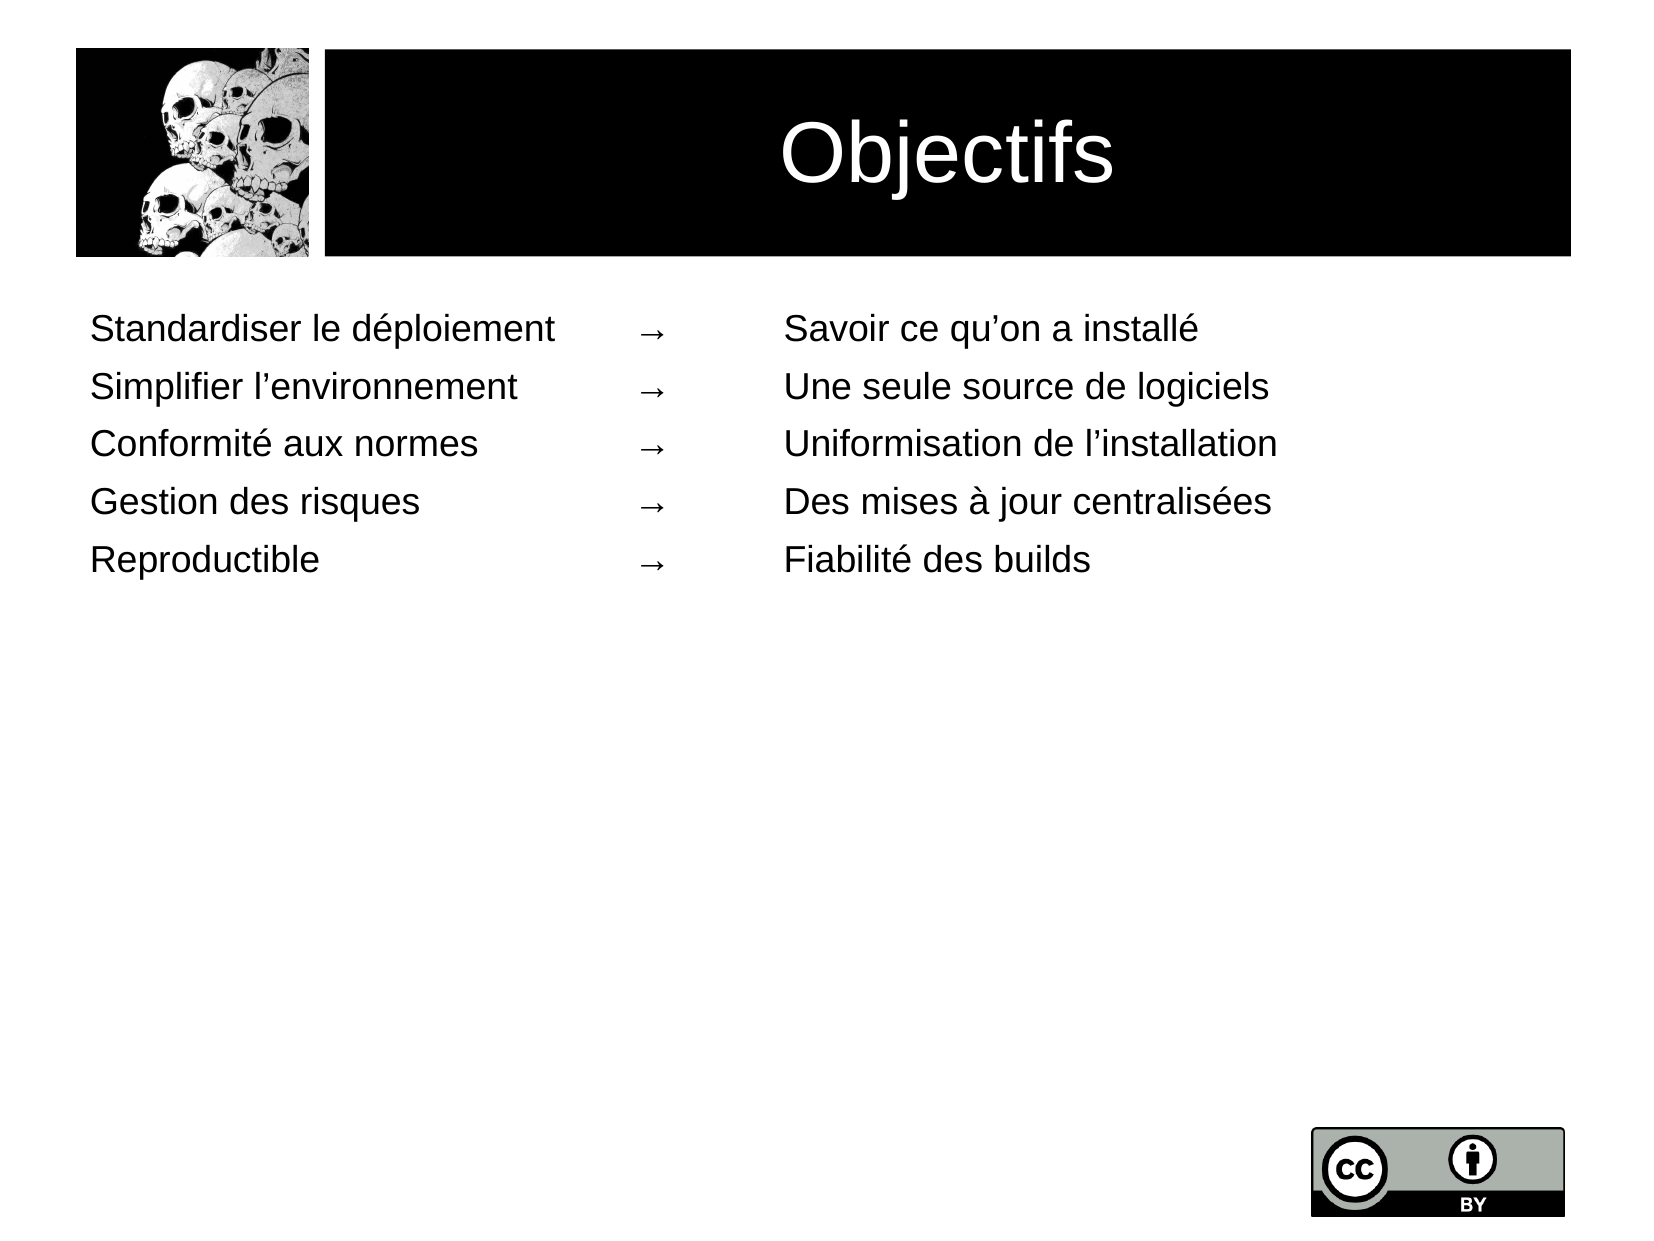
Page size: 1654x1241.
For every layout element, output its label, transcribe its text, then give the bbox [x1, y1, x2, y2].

picture [1311, 1127, 1565, 1217]
text_box Standardiser le déploiement → Savoir ce qu’on a installé Simplifier l’environnement → Une seule source de logiciels Conformité aux normes → Uniformisation de l’installation Gestion des risques → Des mises à jour centralisées Reproductible → Fiabilité des builds [75, 300, 1576, 588]
picture [76, 48, 309, 257]
title Objectifs [324, 49, 1571, 257]
